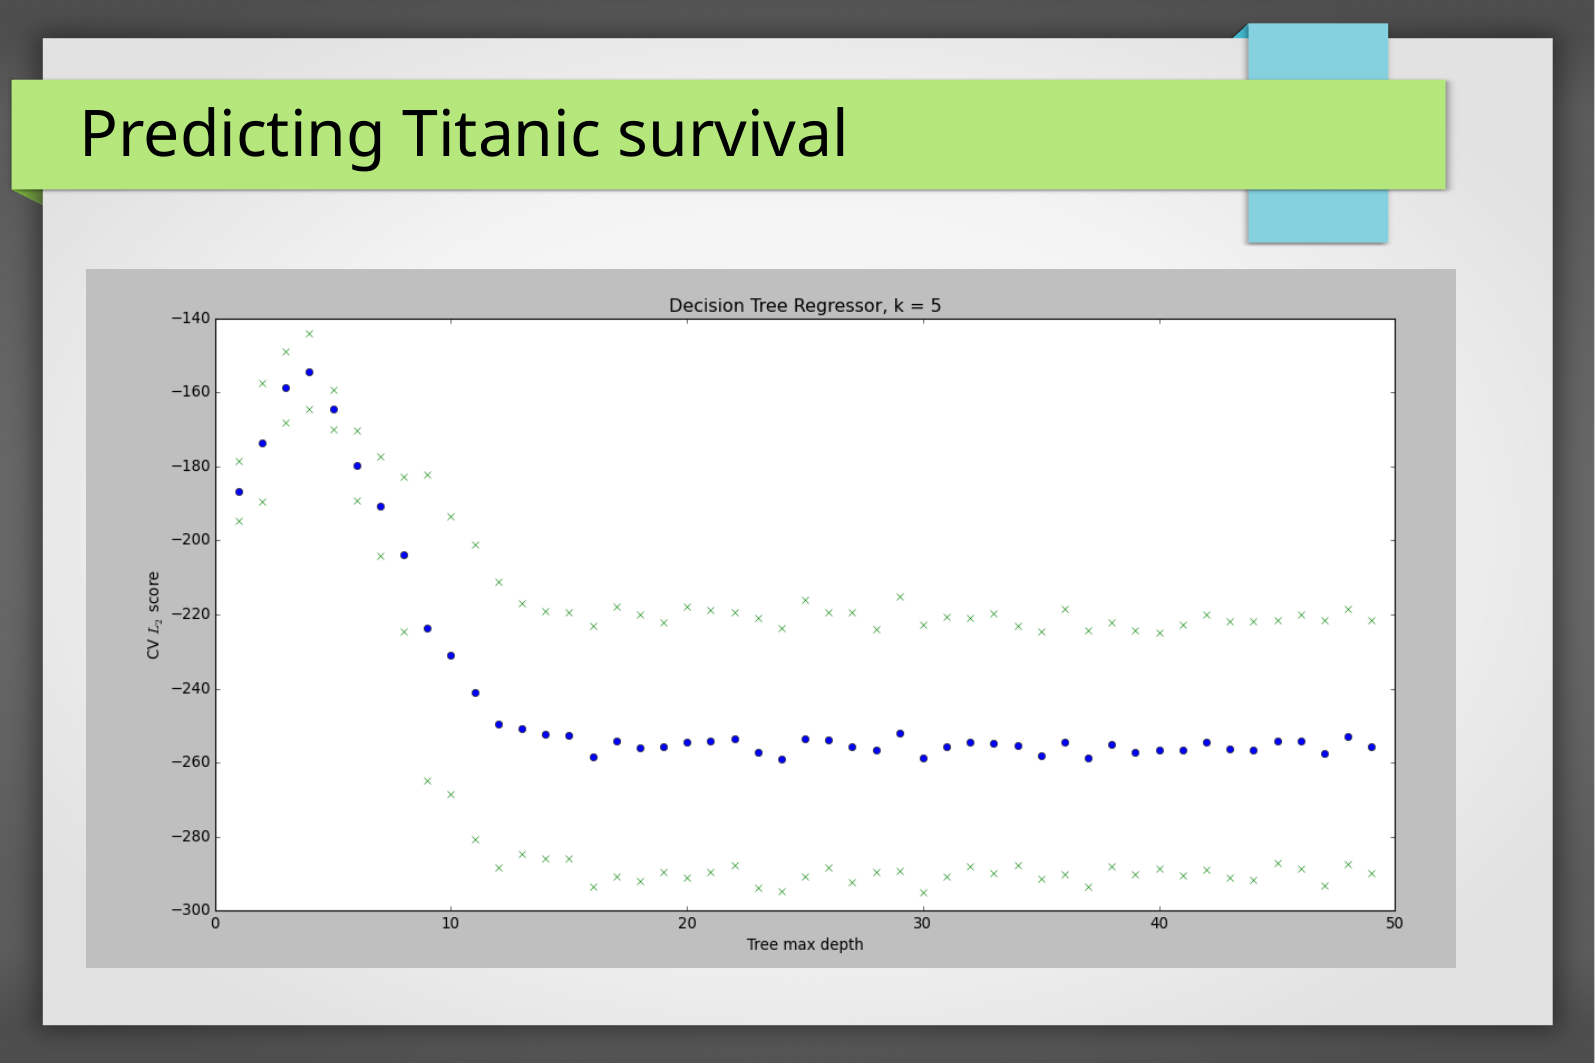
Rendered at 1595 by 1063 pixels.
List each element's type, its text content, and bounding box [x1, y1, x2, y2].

picture [0, 0, 1595, 1063]
title Predicting Titanic survival [79, 78, 1219, 185]
